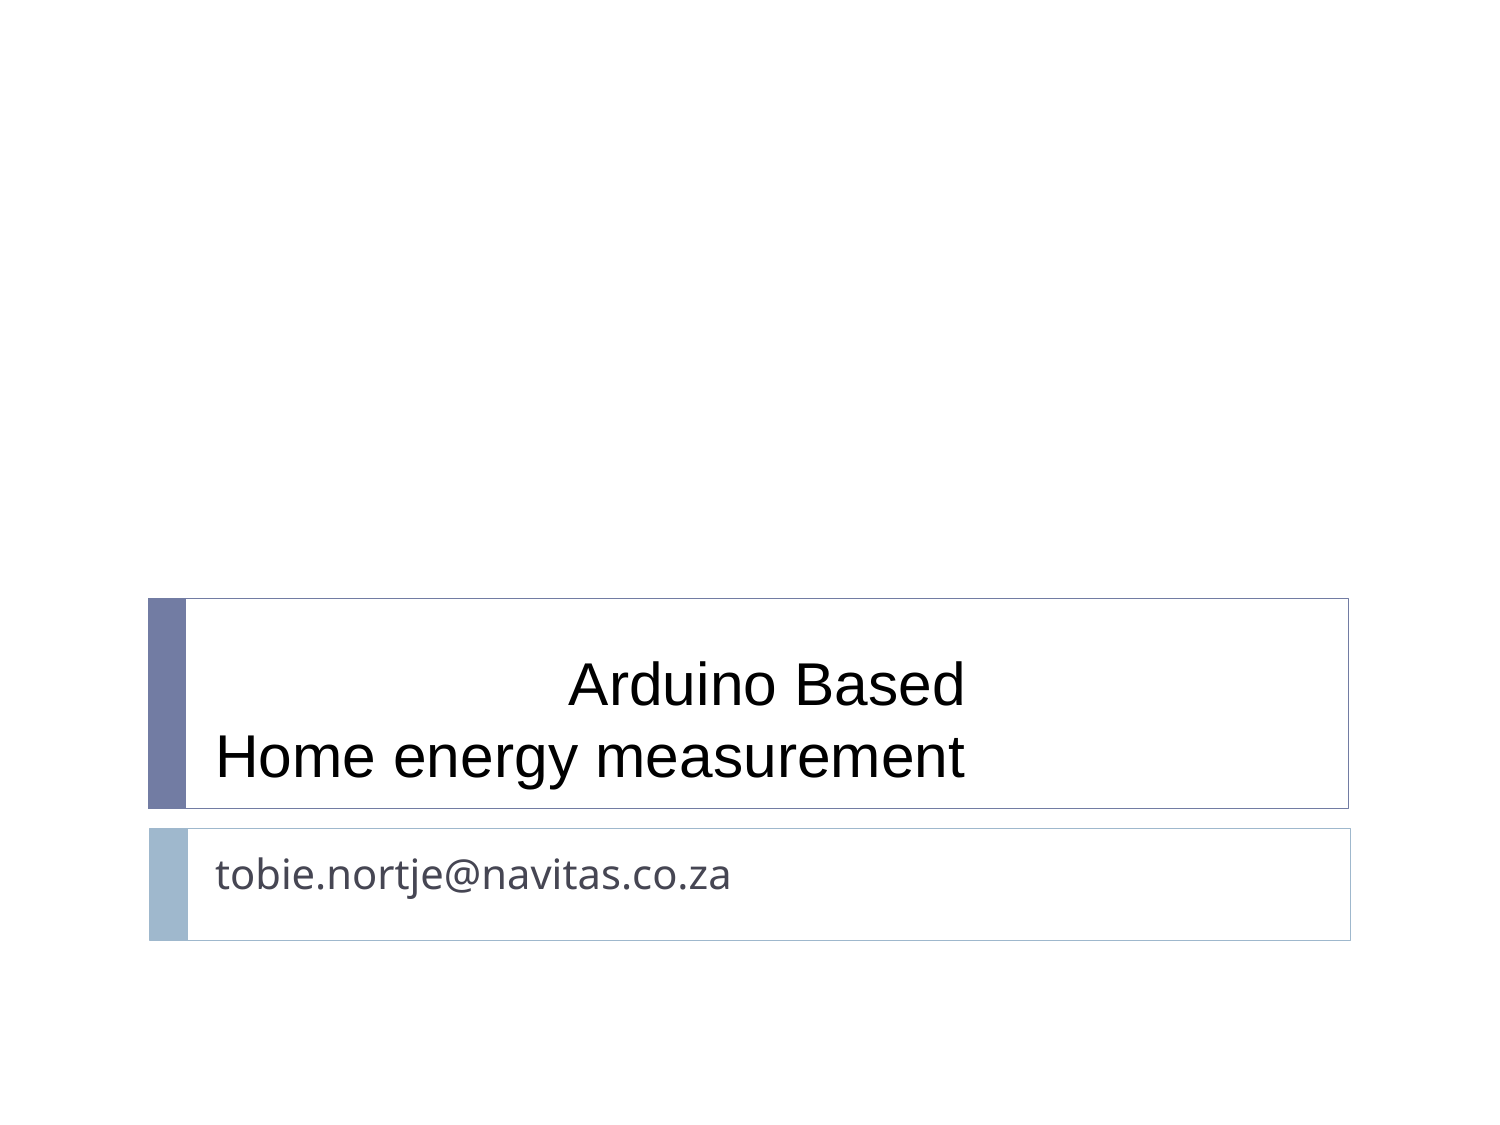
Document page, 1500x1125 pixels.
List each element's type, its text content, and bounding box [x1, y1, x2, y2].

title Arduino Based Home energy measurement [200, 637, 1326, 801]
subtitle tobie.nortje@navitas.co.za [200, 840, 1326, 929]
